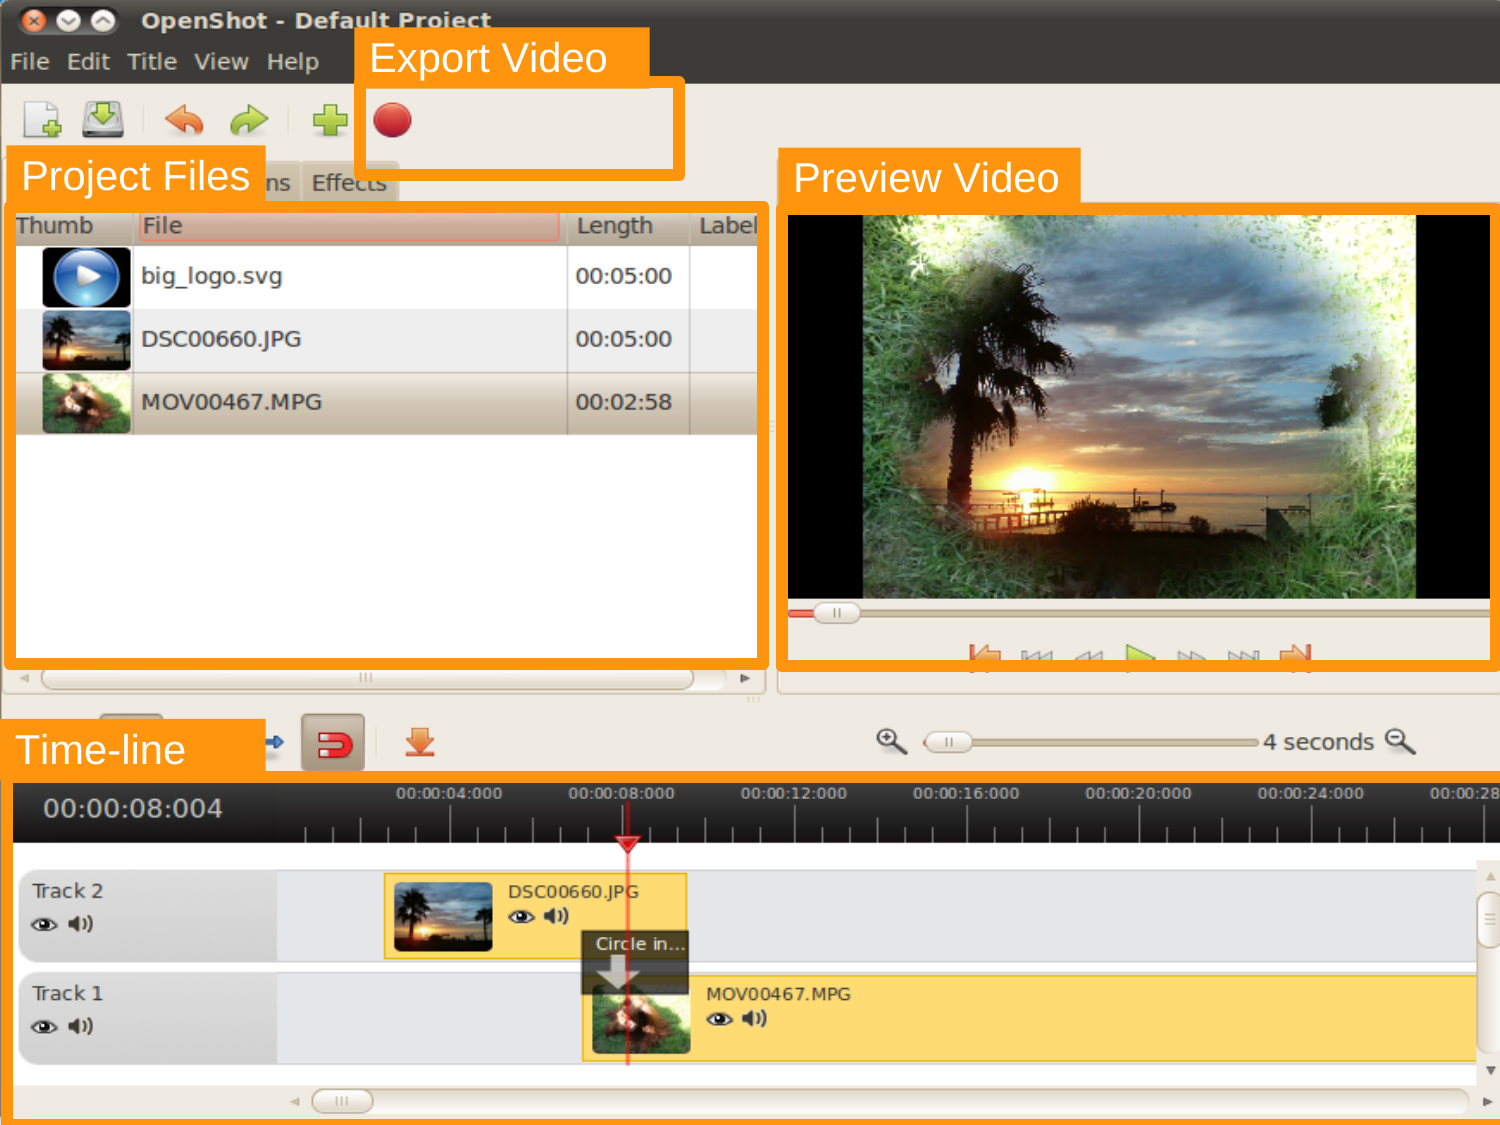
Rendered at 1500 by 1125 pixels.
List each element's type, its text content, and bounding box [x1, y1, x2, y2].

picture [788, 215, 1490, 660]
picture [0, 0, 1500, 771]
text_box Project Files [6, 145, 266, 207]
text_box Export Video [354, 27, 650, 89]
picture [13, 783, 1500, 1119]
text_box Preview Video [778, 147, 1081, 209]
text_box Time-line [0, 718, 266, 781]
